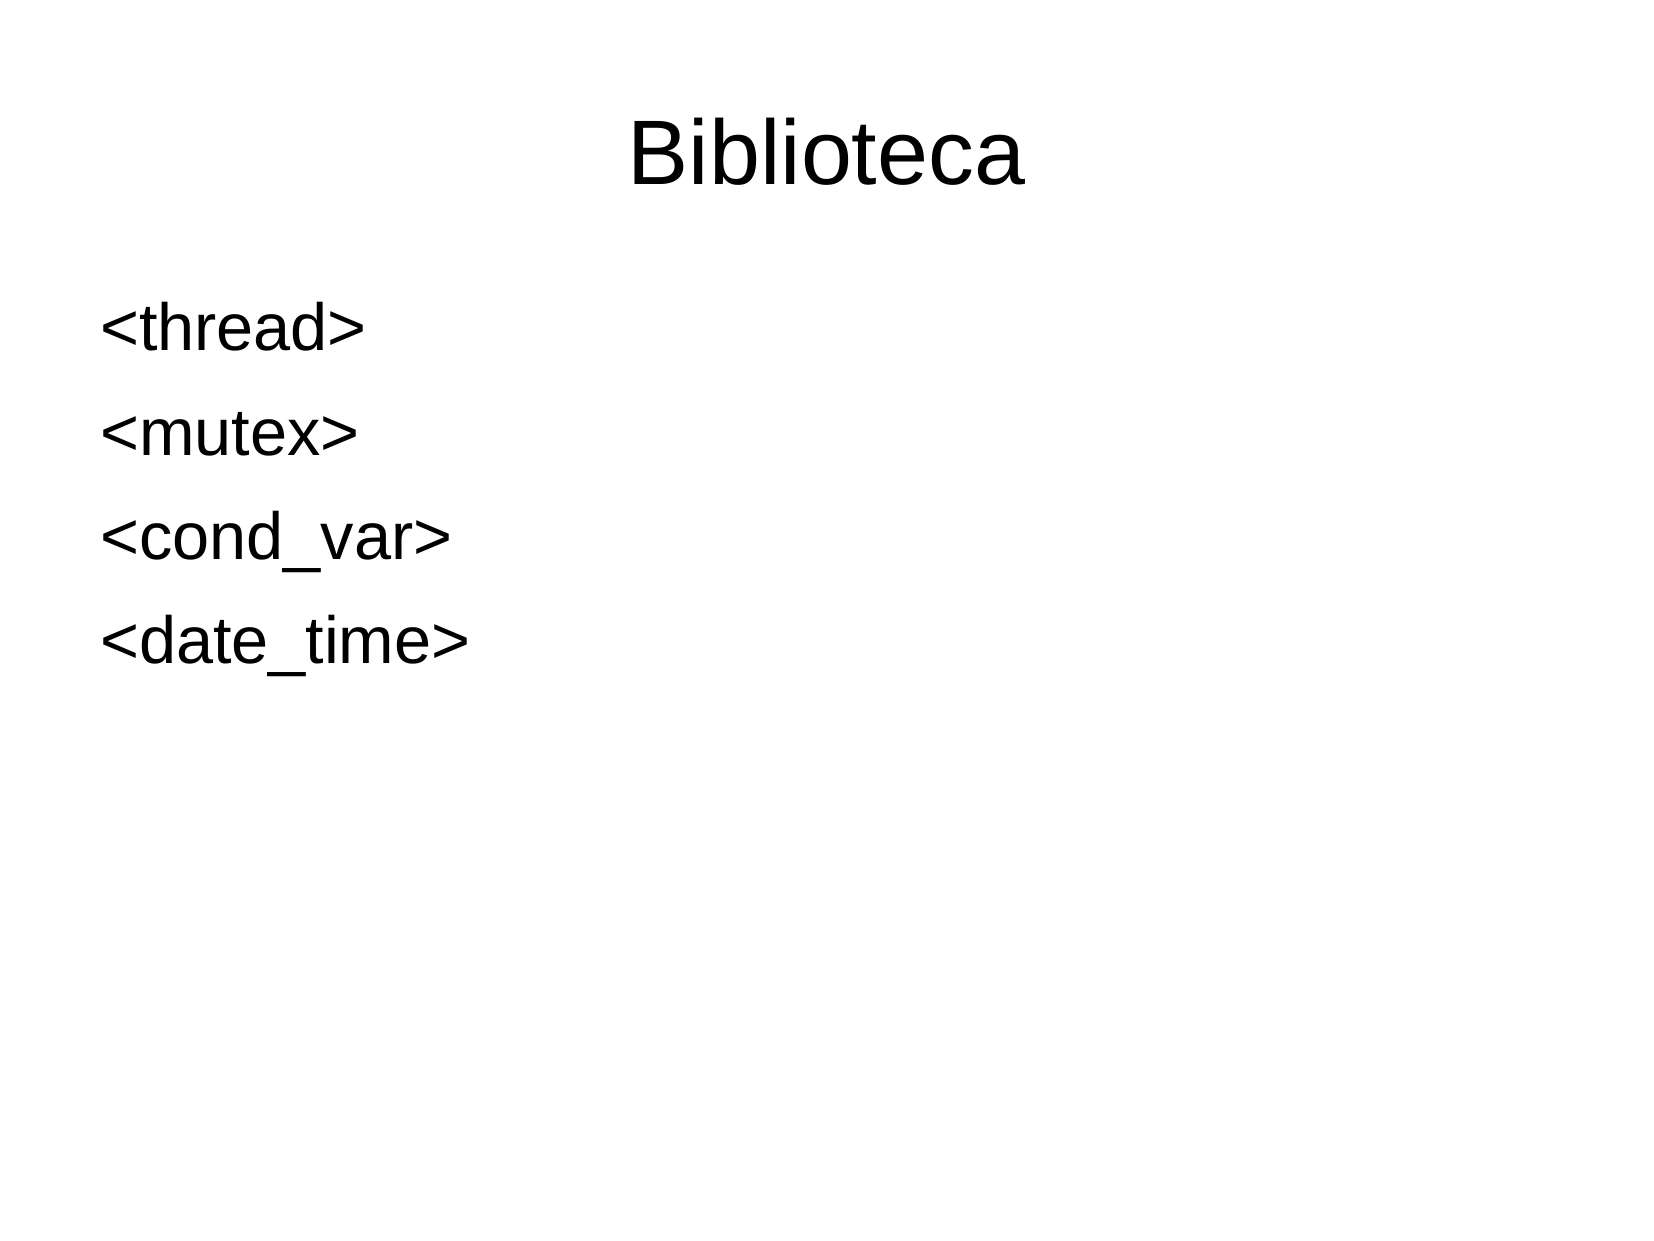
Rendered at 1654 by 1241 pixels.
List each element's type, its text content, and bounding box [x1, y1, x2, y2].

title Biblioteca [82, 56, 1571, 250]
list <thread> <mutex> <cond_var> <date_time> [82, 290, 1571, 1094]
